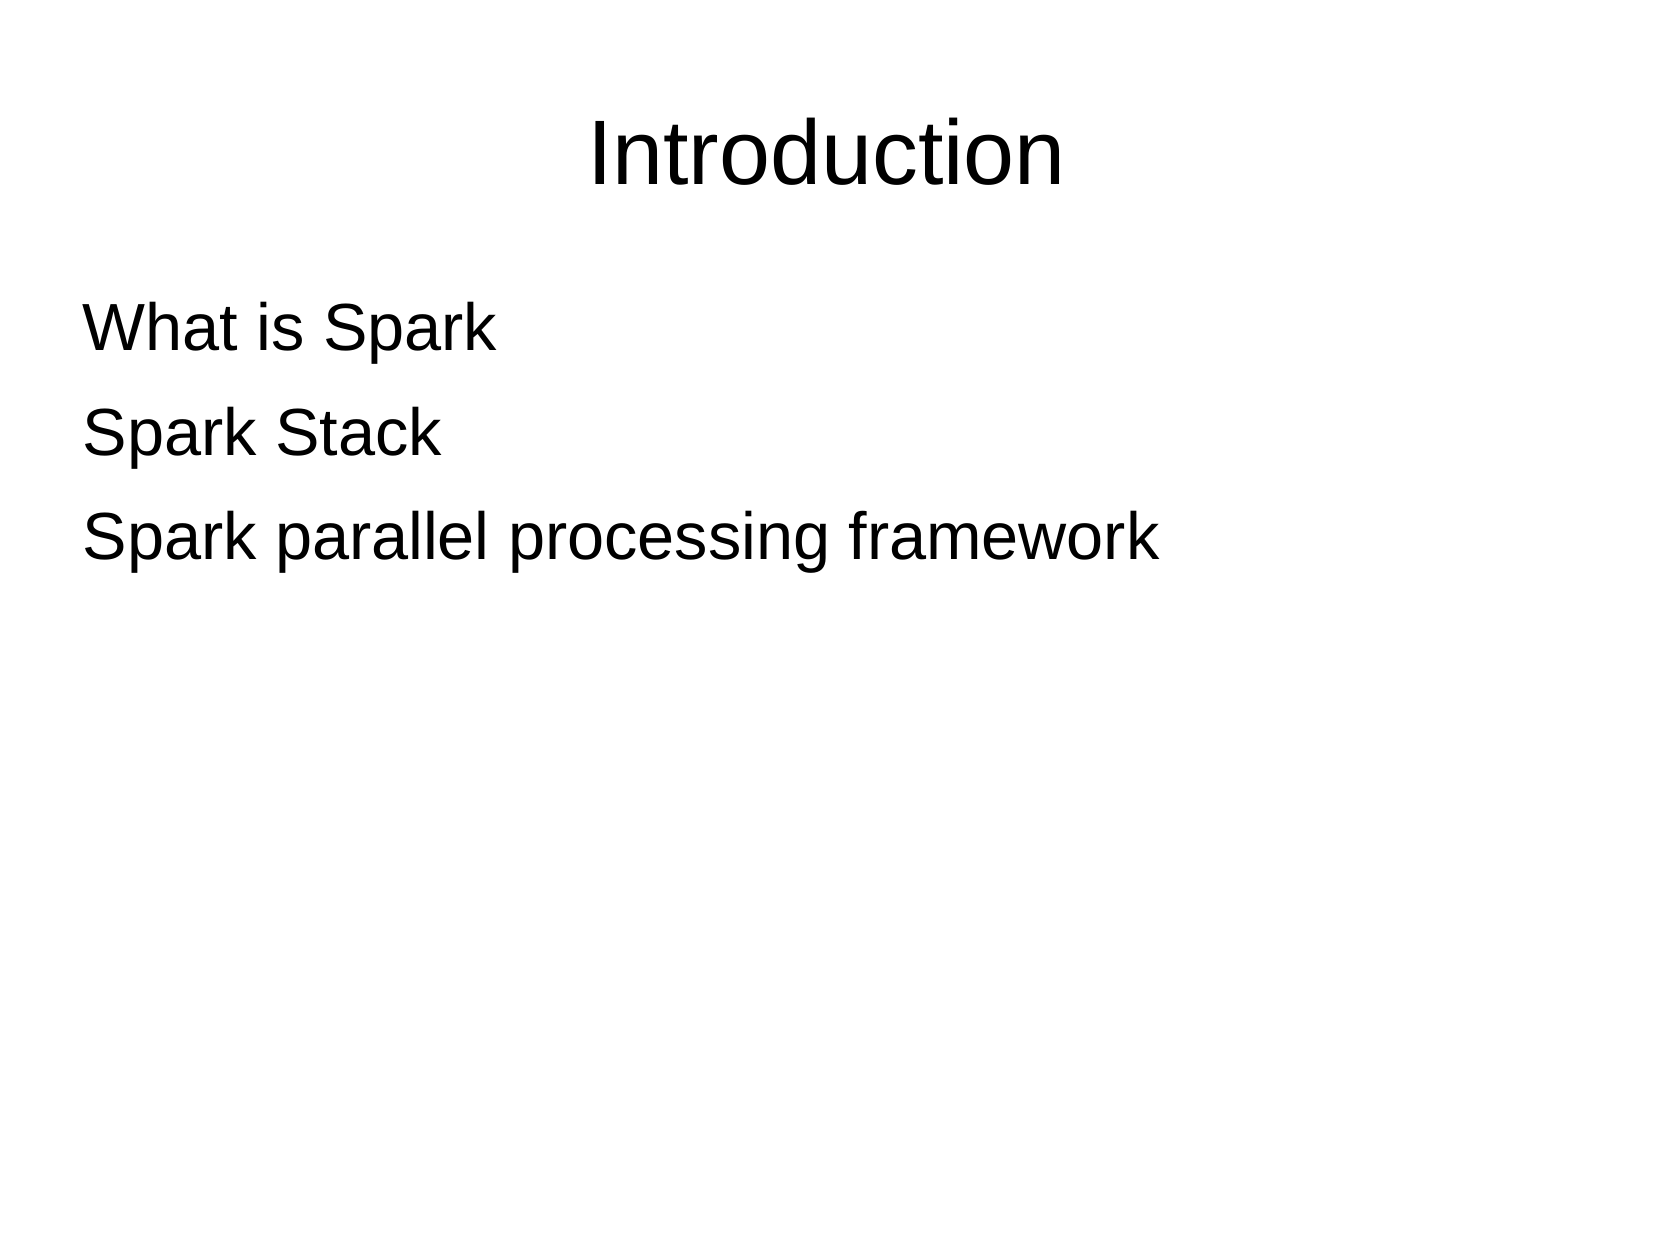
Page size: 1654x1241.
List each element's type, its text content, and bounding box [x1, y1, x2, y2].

list What is Spark Spark Stack Spark parallel processing framework [82, 290, 1571, 1010]
title Introduction [82, 49, 1571, 257]
